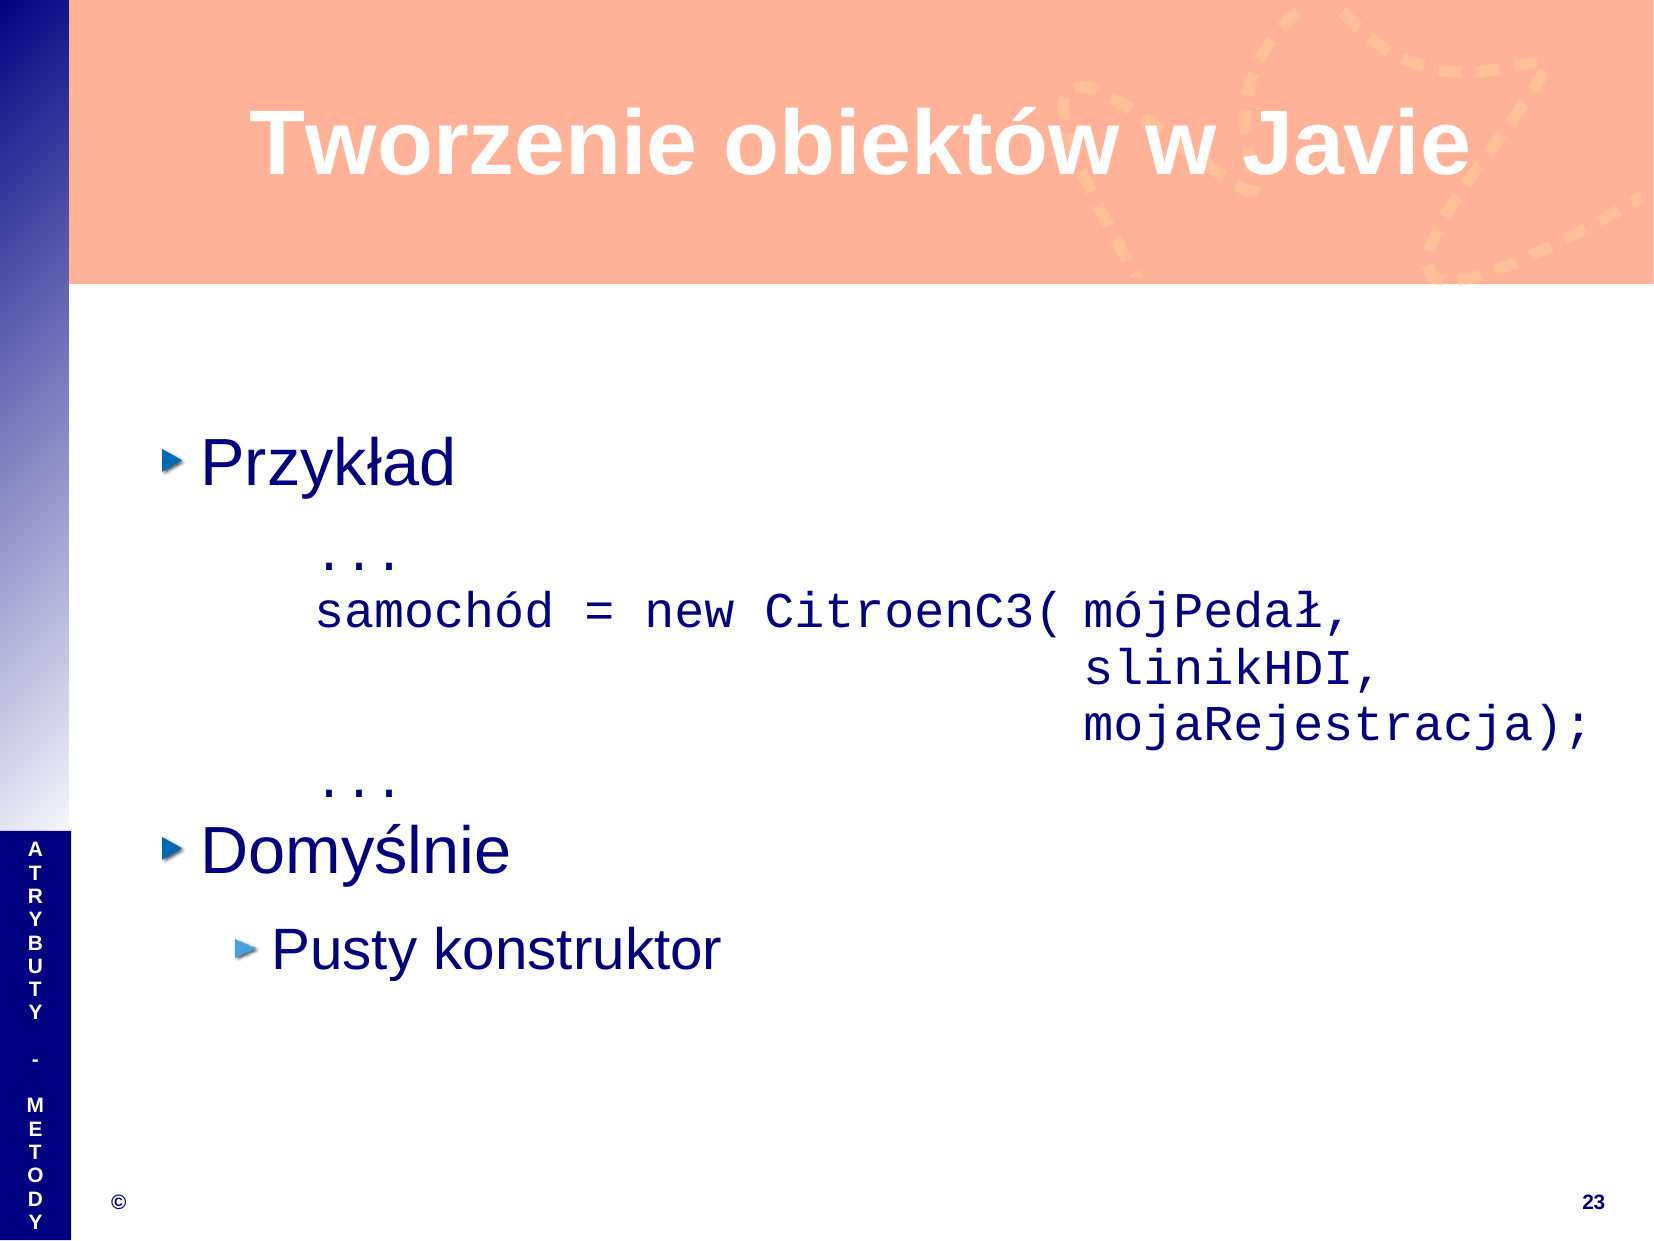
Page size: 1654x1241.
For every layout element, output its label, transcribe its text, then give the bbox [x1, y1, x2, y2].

title Tworzenie obiektów w Javie [69, 39, 1654, 247]
text_box A T R Y B U T Y - M E T O D Y [0, 830, 71, 1241]
list Przykład ... samochód = new CitroenC3( mójPedał, slinikHDI, mojaRejestracja); ... Domyślnie Pusty konstruktor [129, 424, 1594, 967]
